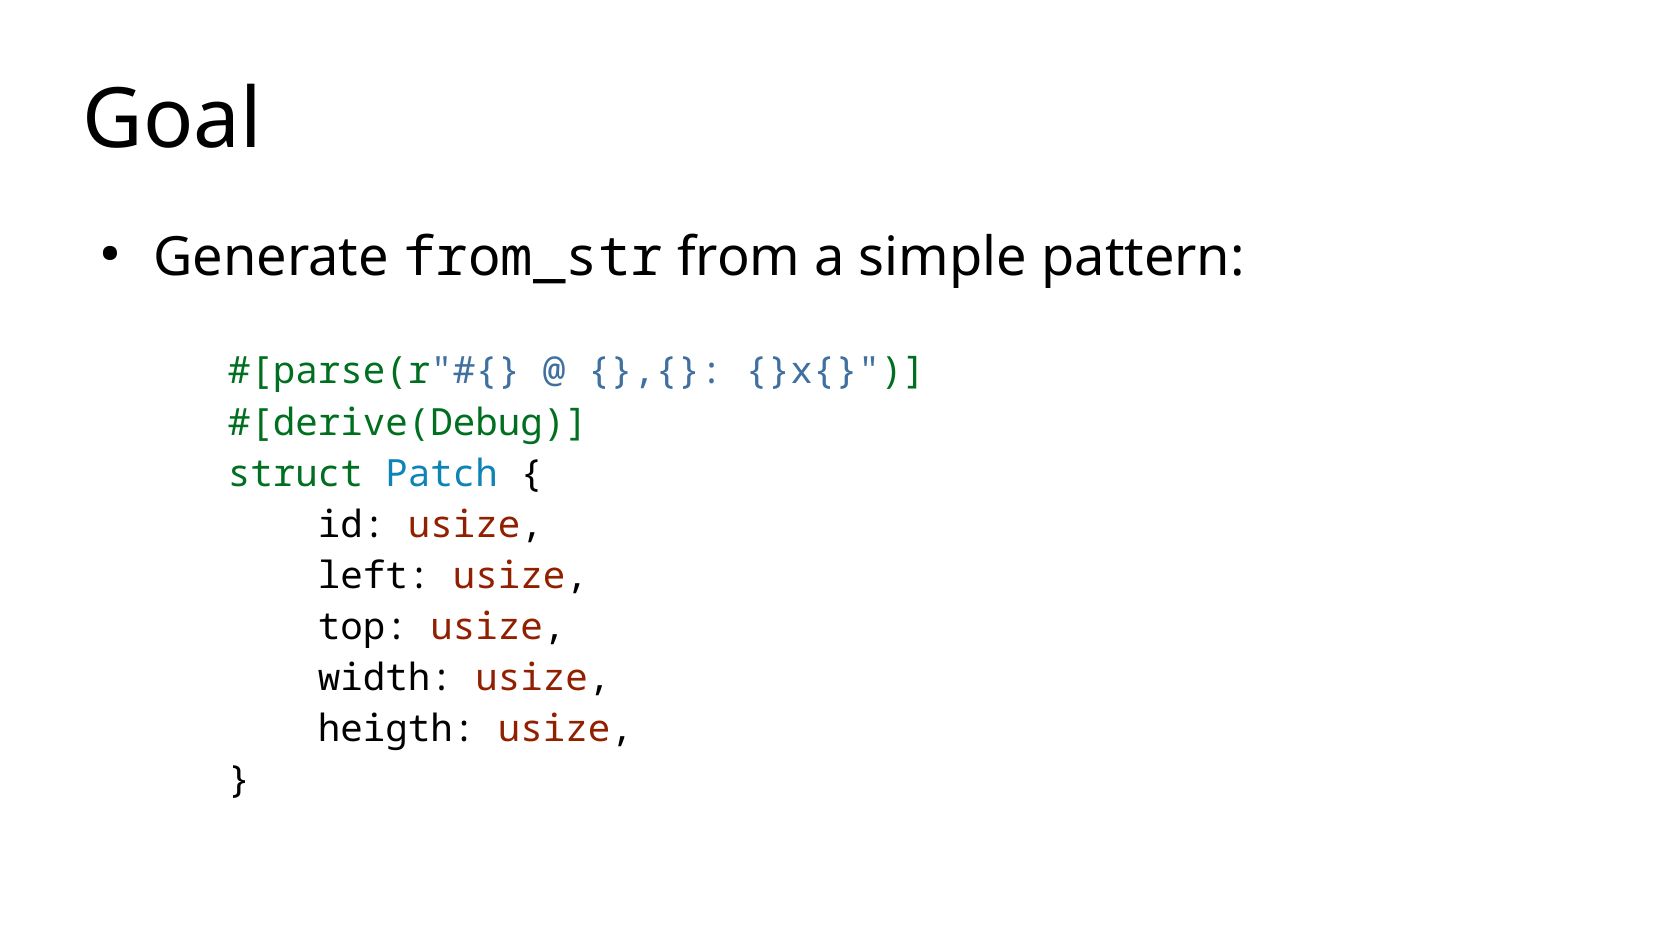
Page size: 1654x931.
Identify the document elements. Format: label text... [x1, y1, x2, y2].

list Generate from_str from a simple pattern: [82, 217, 1571, 758]
text_box #[parse(r"#{} @ {},{}: {}x{}")] #[derive(Debug)] struct Patch { id: usize, left: usize, top: usize, width: usize, heigth: usize, } [213, 336, 956, 766]
title Goal [82, 37, 1571, 193]
